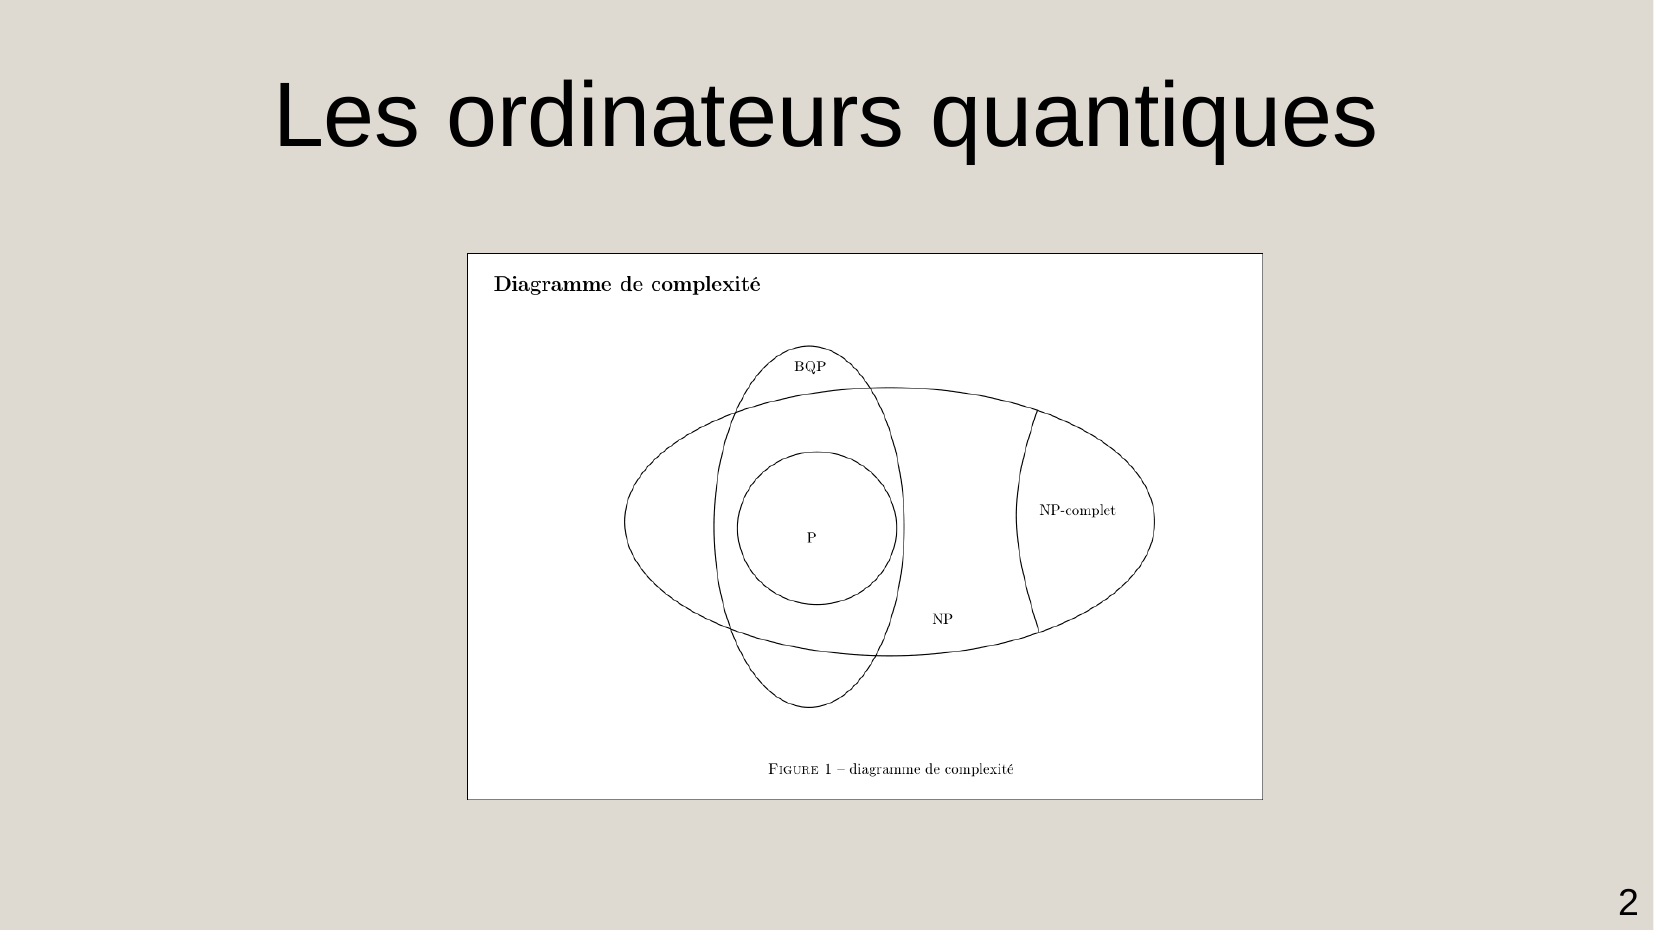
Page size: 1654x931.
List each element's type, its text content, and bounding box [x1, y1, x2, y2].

text_box <number> [1509, 873, 1654, 931]
title Les ordinateurs quantiques [82, 37, 1571, 193]
picture [467, 253, 1263, 800]
